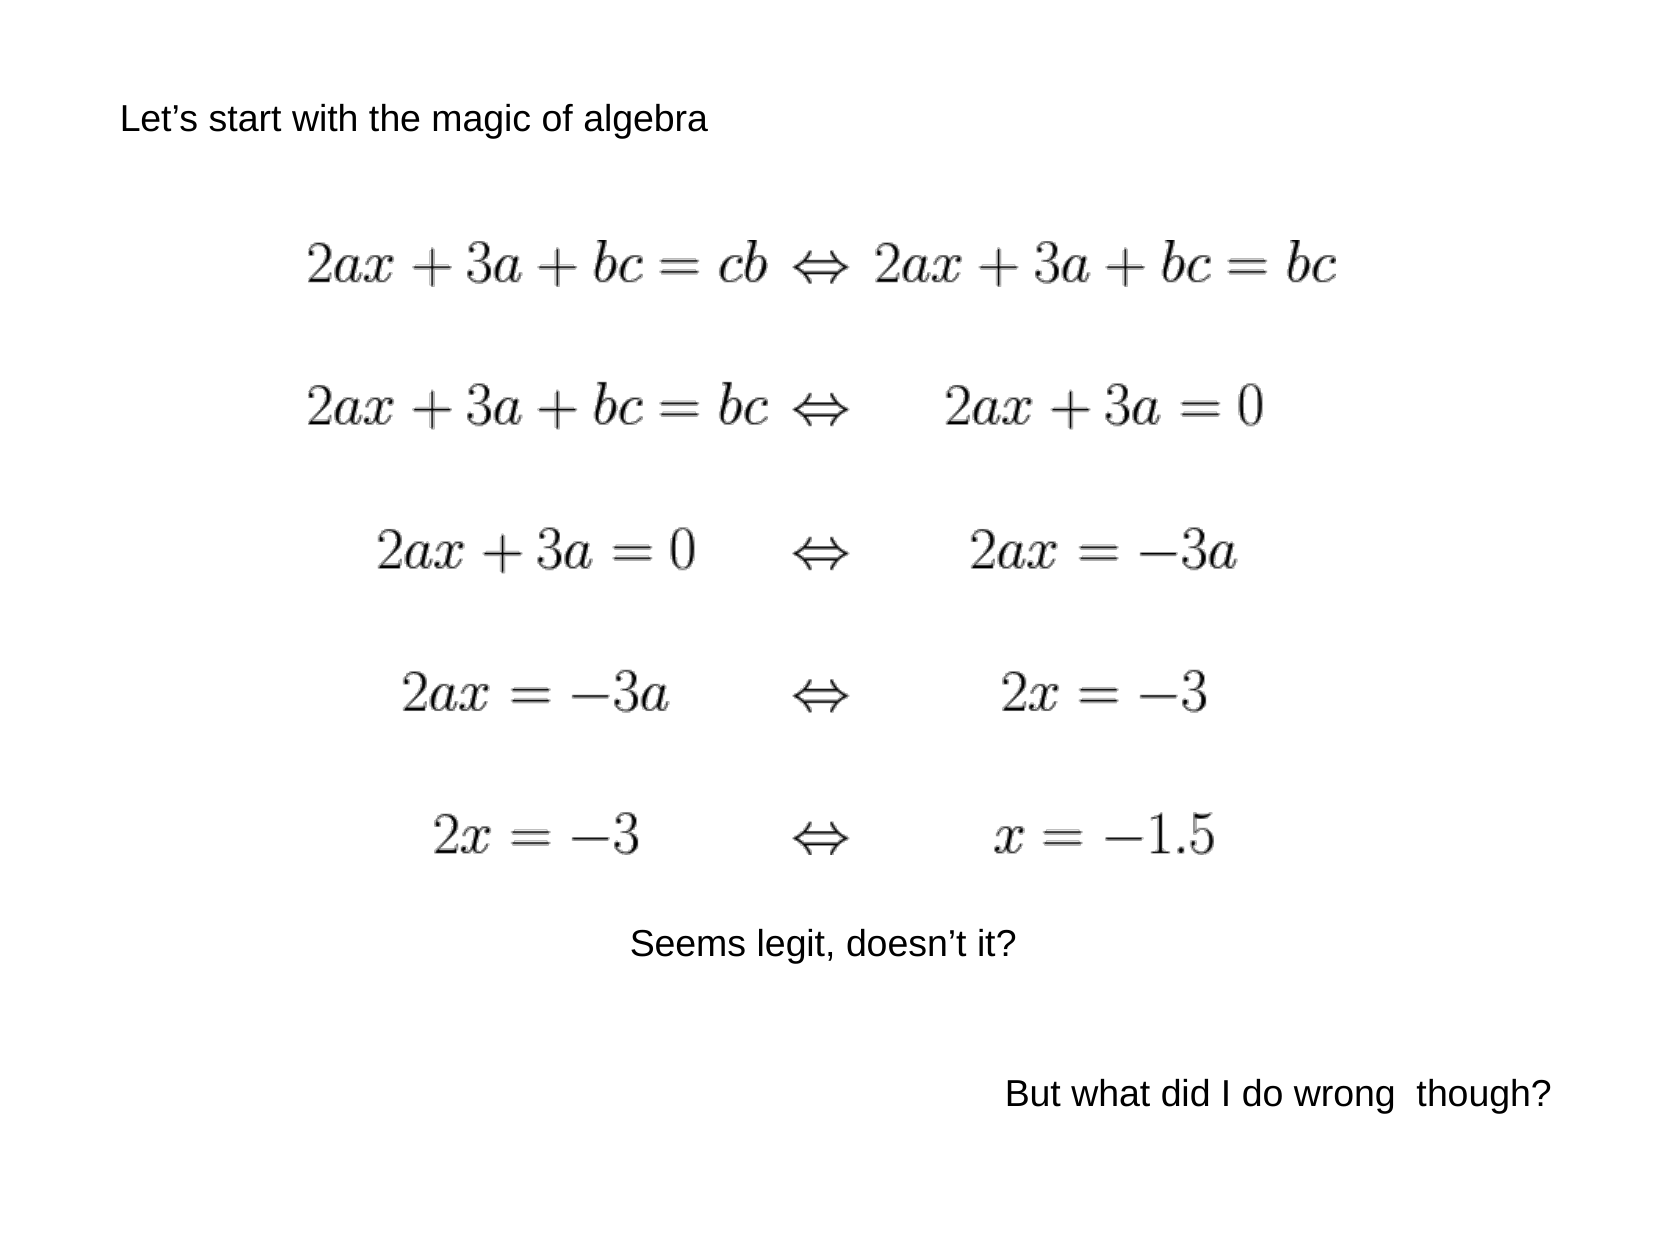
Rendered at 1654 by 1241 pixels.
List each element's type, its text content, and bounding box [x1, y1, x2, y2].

text_box But what did I do wrong though? [990, 1065, 1567, 1122]
text_box Seems legit, doesn’t it? [615, 915, 1032, 972]
text_box Let’s start with the magic of algebra [105, 90, 723, 147]
picture [308, 240, 1336, 856]
